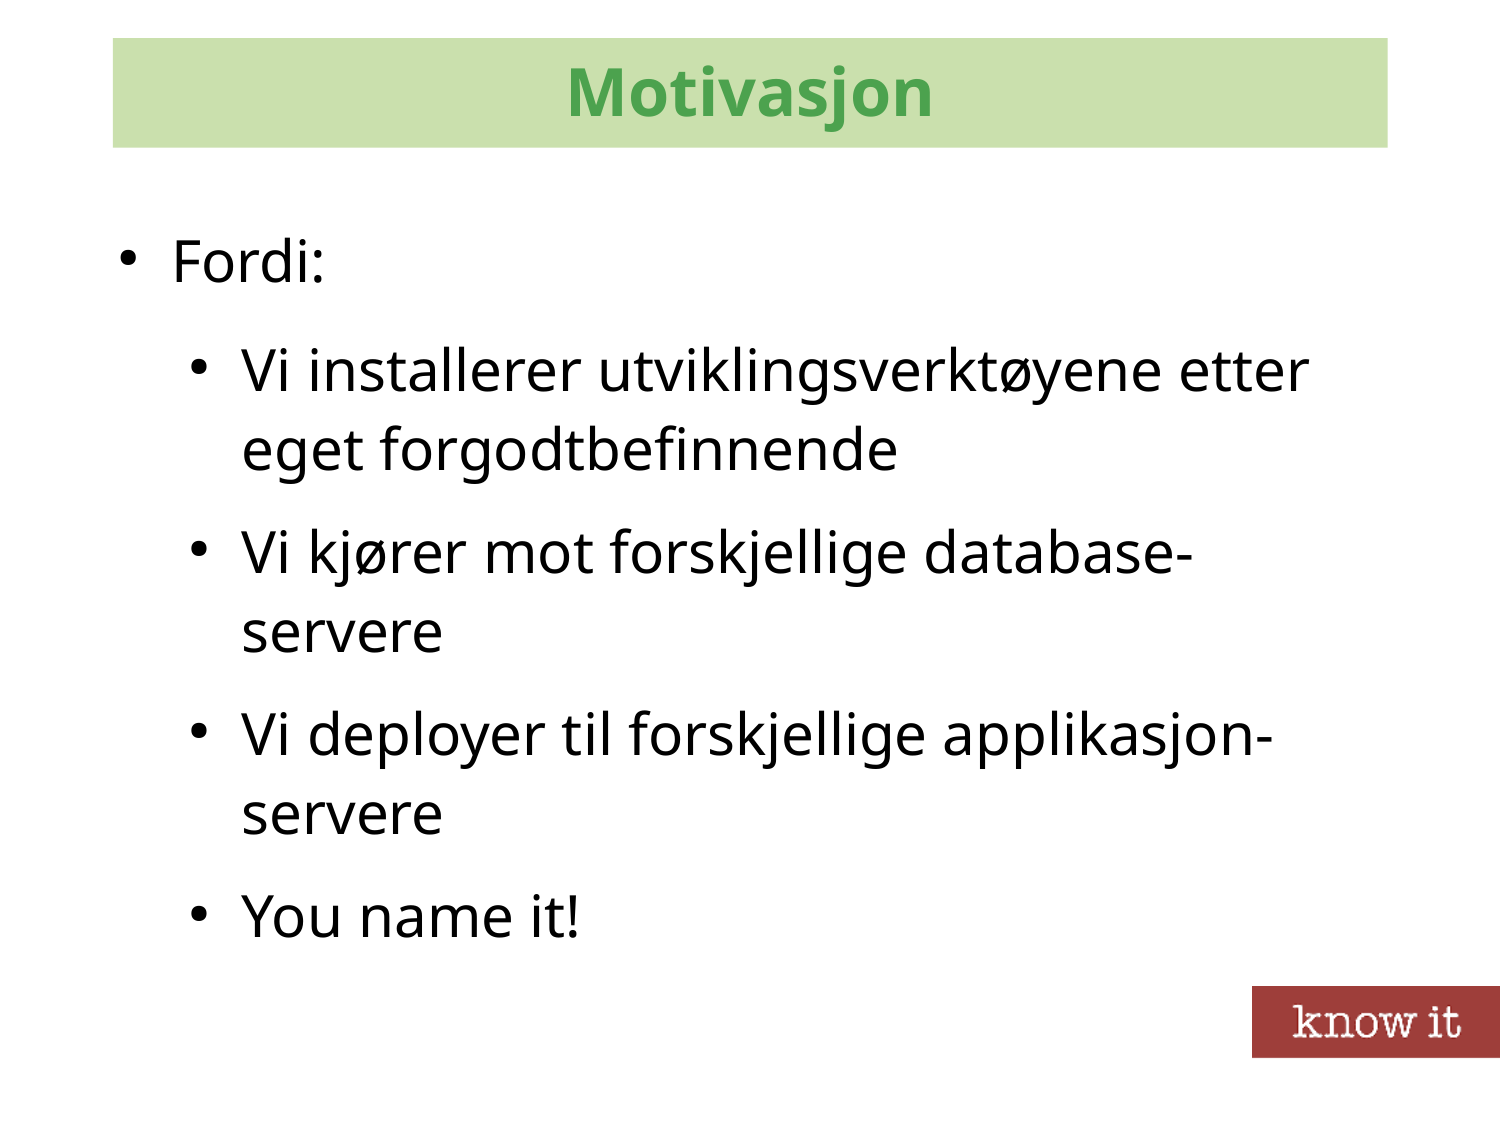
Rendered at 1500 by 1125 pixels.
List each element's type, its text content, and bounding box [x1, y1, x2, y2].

text_box Motivasjon [112, 38, 1388, 148]
list Fordi: Vi installerer utviklingsverktøyene etter eget forgodtbefinnende Vi kjører mot forskjellige database-servere Vi deployer til forskjellige applikasjon-servere You name it! [100, 220, 1360, 1034]
picture [1252, 986, 1500, 1058]
